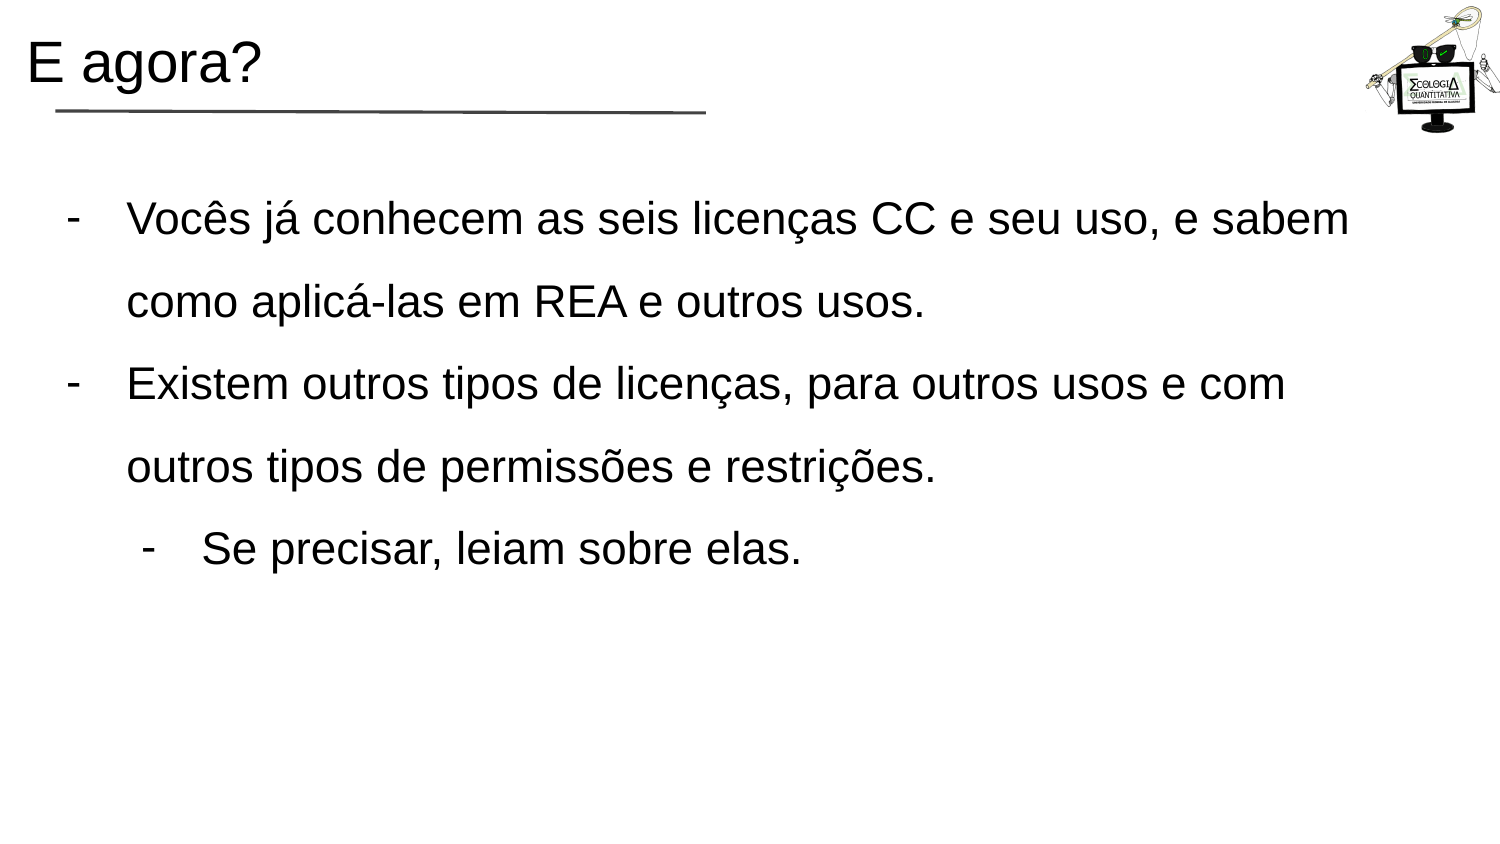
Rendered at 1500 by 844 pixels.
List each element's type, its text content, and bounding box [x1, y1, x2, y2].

text_box E agora? [11, 9, 1210, 117]
text_box Vocês já conhecem as seis licenças CC e seu uso, e sabem como aplicá-las em REA e outros usos. Existem outros tipos de licenças, para outros usos e com outros tipos de permissões e restrições. Se precisar, leiam sobre elas. [36, 146, 1412, 801]
picture [1365, 3, 1500, 135]
